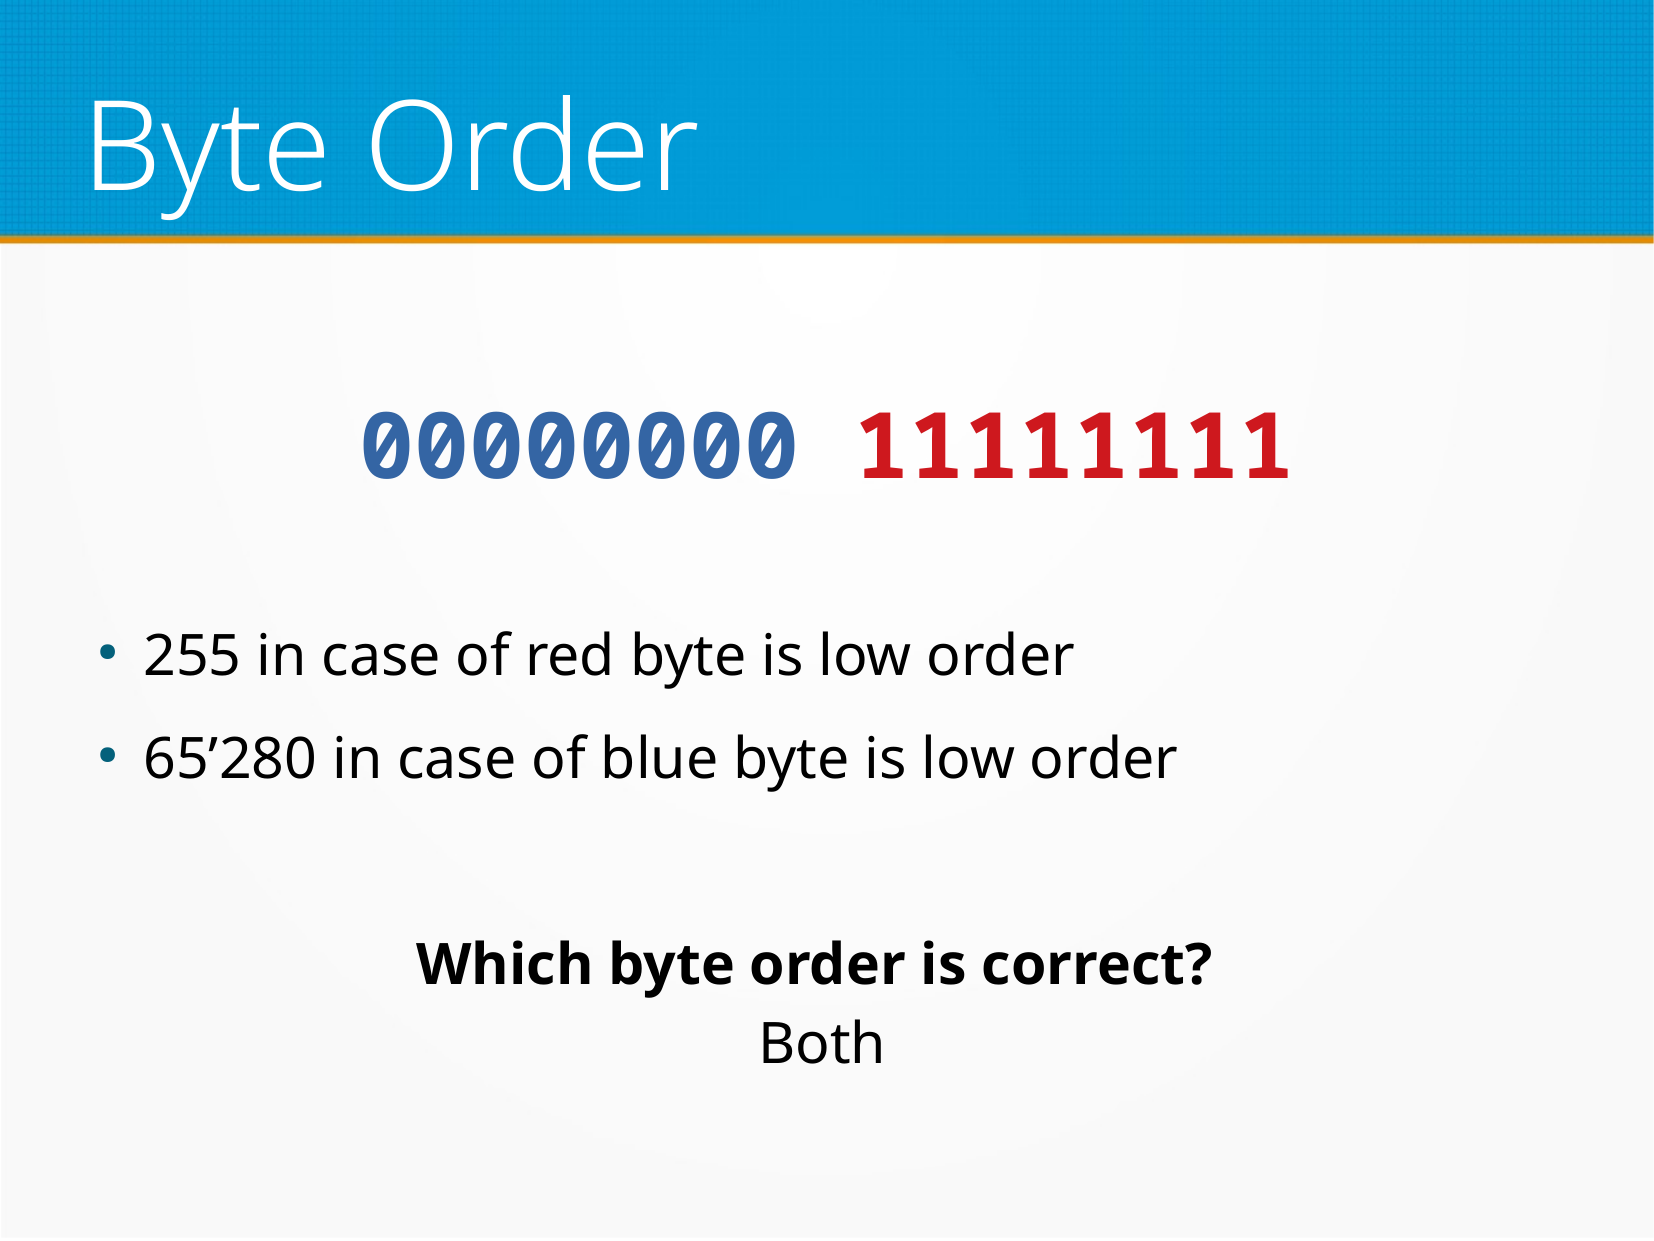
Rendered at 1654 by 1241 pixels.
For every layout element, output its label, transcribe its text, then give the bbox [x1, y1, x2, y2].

text_box 00000000 11111111 [348, 379, 1306, 507]
picture [0, 233, 1654, 1241]
title Byte Order [82, 19, 1571, 227]
list 255 in case of red byte is low order 65’280 in case of blue byte is low order Which byte order is correct? Both [82, 614, 1563, 1081]
